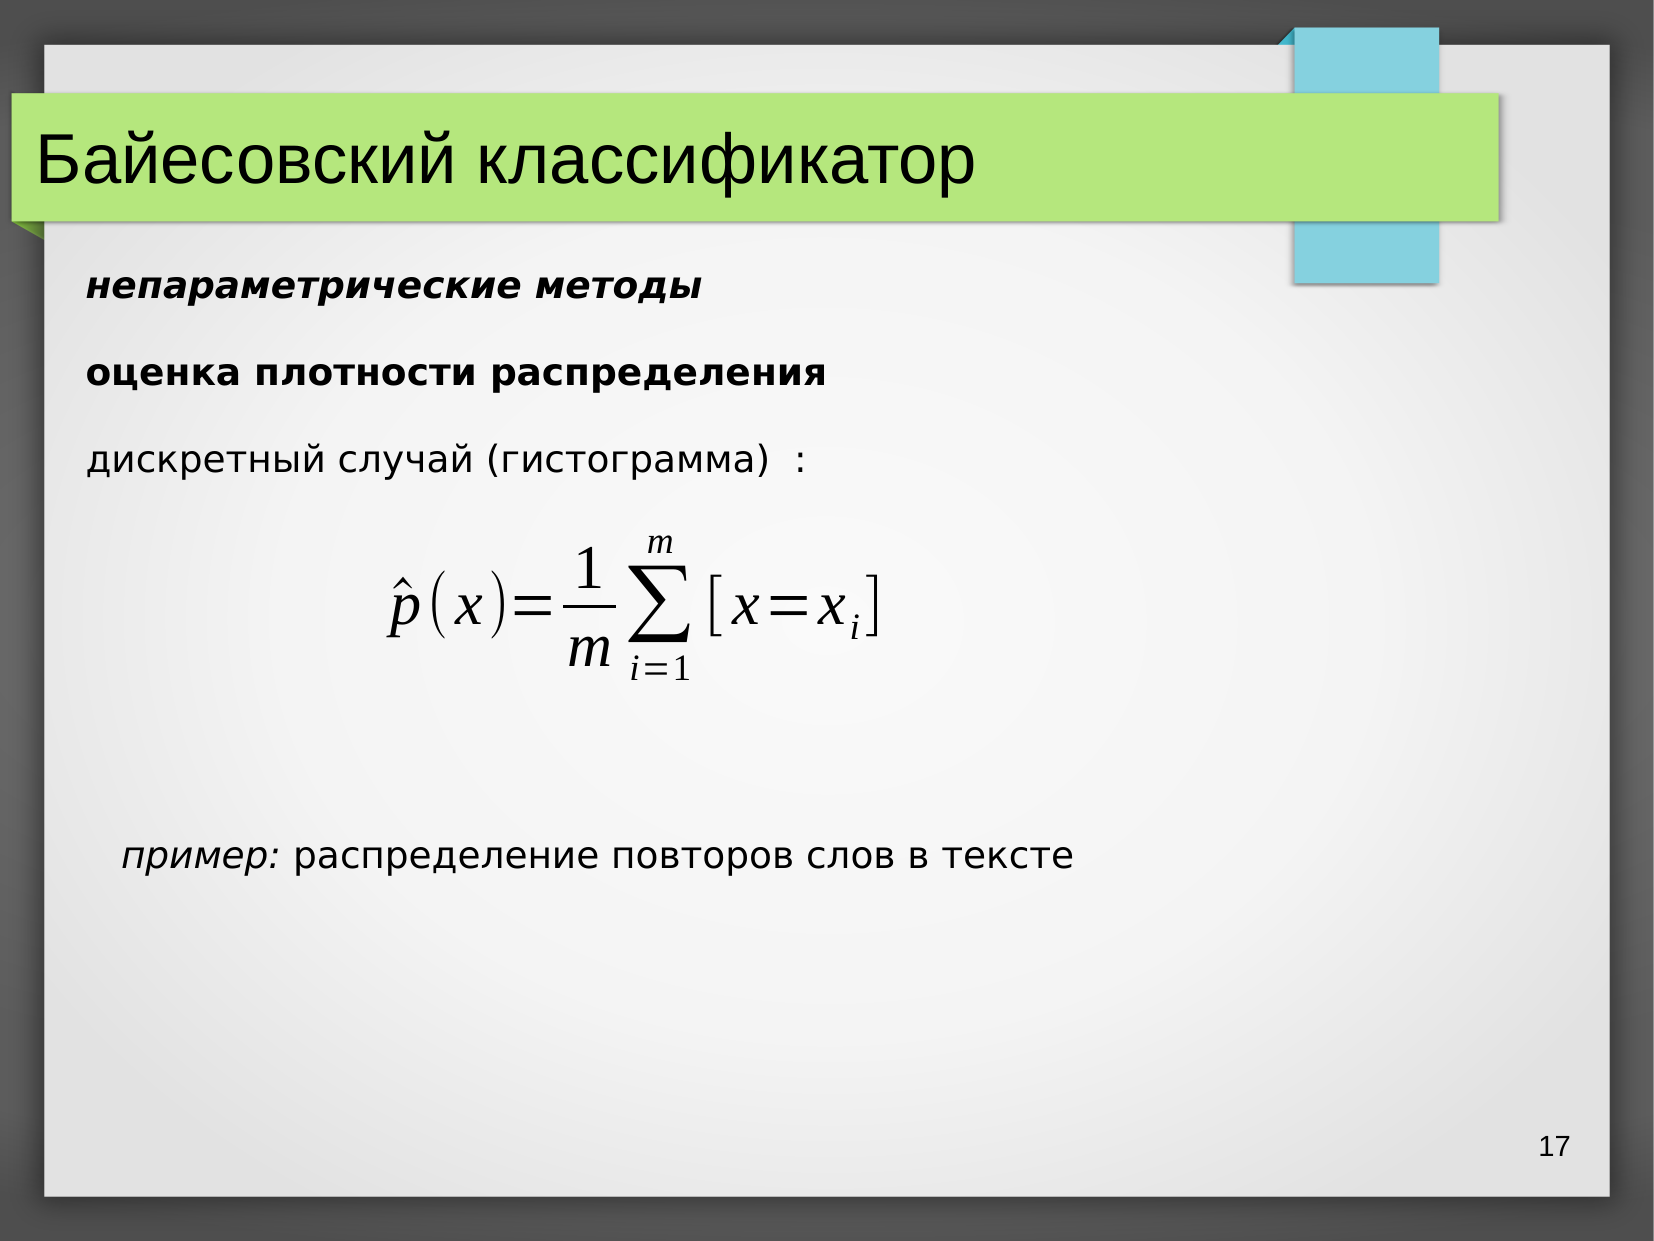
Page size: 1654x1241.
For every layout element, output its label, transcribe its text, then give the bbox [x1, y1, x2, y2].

title Байесовский классификатор [35, 118, 1489, 199]
text_box пример: распределение повторов слов в тексте [106, 826, 1583, 921]
chart [377, 519, 888, 688]
picture [0, 0, 1654, 1241]
text_box непараметрические методы оценка плотности распределения дискретный случай (гистограмма) : [70, 256, 1548, 489]
